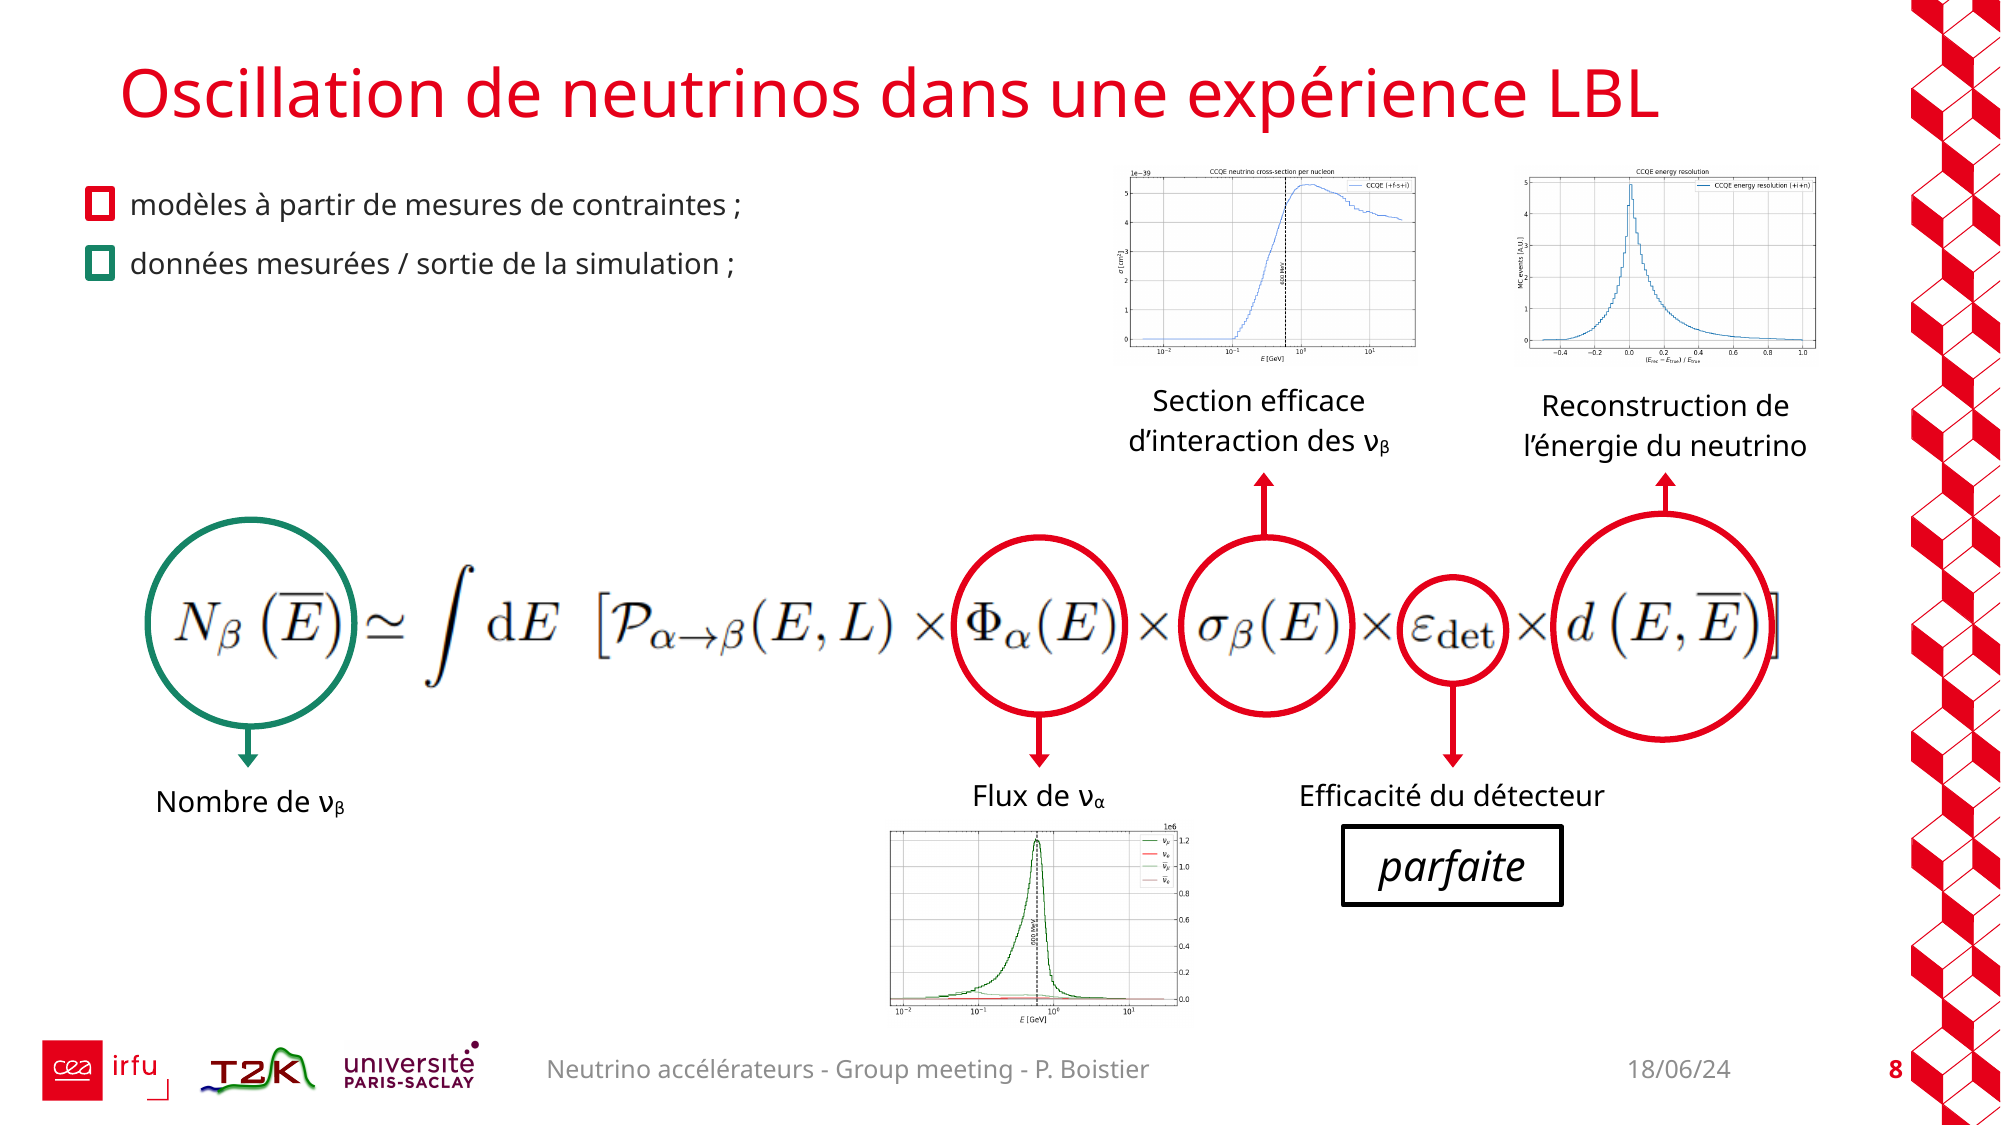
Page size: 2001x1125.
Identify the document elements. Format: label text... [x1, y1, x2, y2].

text_box Nombre de νβ [88, 773, 413, 1000]
title Oscillation de neutrinos dans une expérience LBL [119, 52, 1881, 196]
text_box Flux de να [850, 767, 1228, 1047]
list données mesurées / sortie de la simulation ; [129, 243, 969, 302]
picture [957, 554, 1121, 697]
picture [1096, 554, 1210, 697]
picture [329, 554, 983, 697]
picture [1113, 165, 1418, 366]
picture [344, 1040, 479, 1089]
picture [1751, 554, 1790, 697]
text_box parfaite [1342, 826, 1562, 905]
picture [166, 689, 173, 697]
text_box Section efficace d’interaction des νβ [1035, 218, 1491, 468]
picture [1324, 554, 1574, 697]
picture [1557, 554, 1768, 697]
picture [1514, 165, 1819, 367]
picture [1185, 554, 1349, 697]
picture [166, 554, 351, 697]
text_box Efficacité du détecteur [1241, 767, 1664, 994]
picture [1403, 581, 1503, 680]
picture [196, 1040, 318, 1101]
picture [885, 819, 1194, 1034]
list modèles à partir de mesures de contraintes ; [129, 178, 1004, 243]
text_box Reconstruction de l’énergie du neutrino [1487, 246, 1845, 473]
